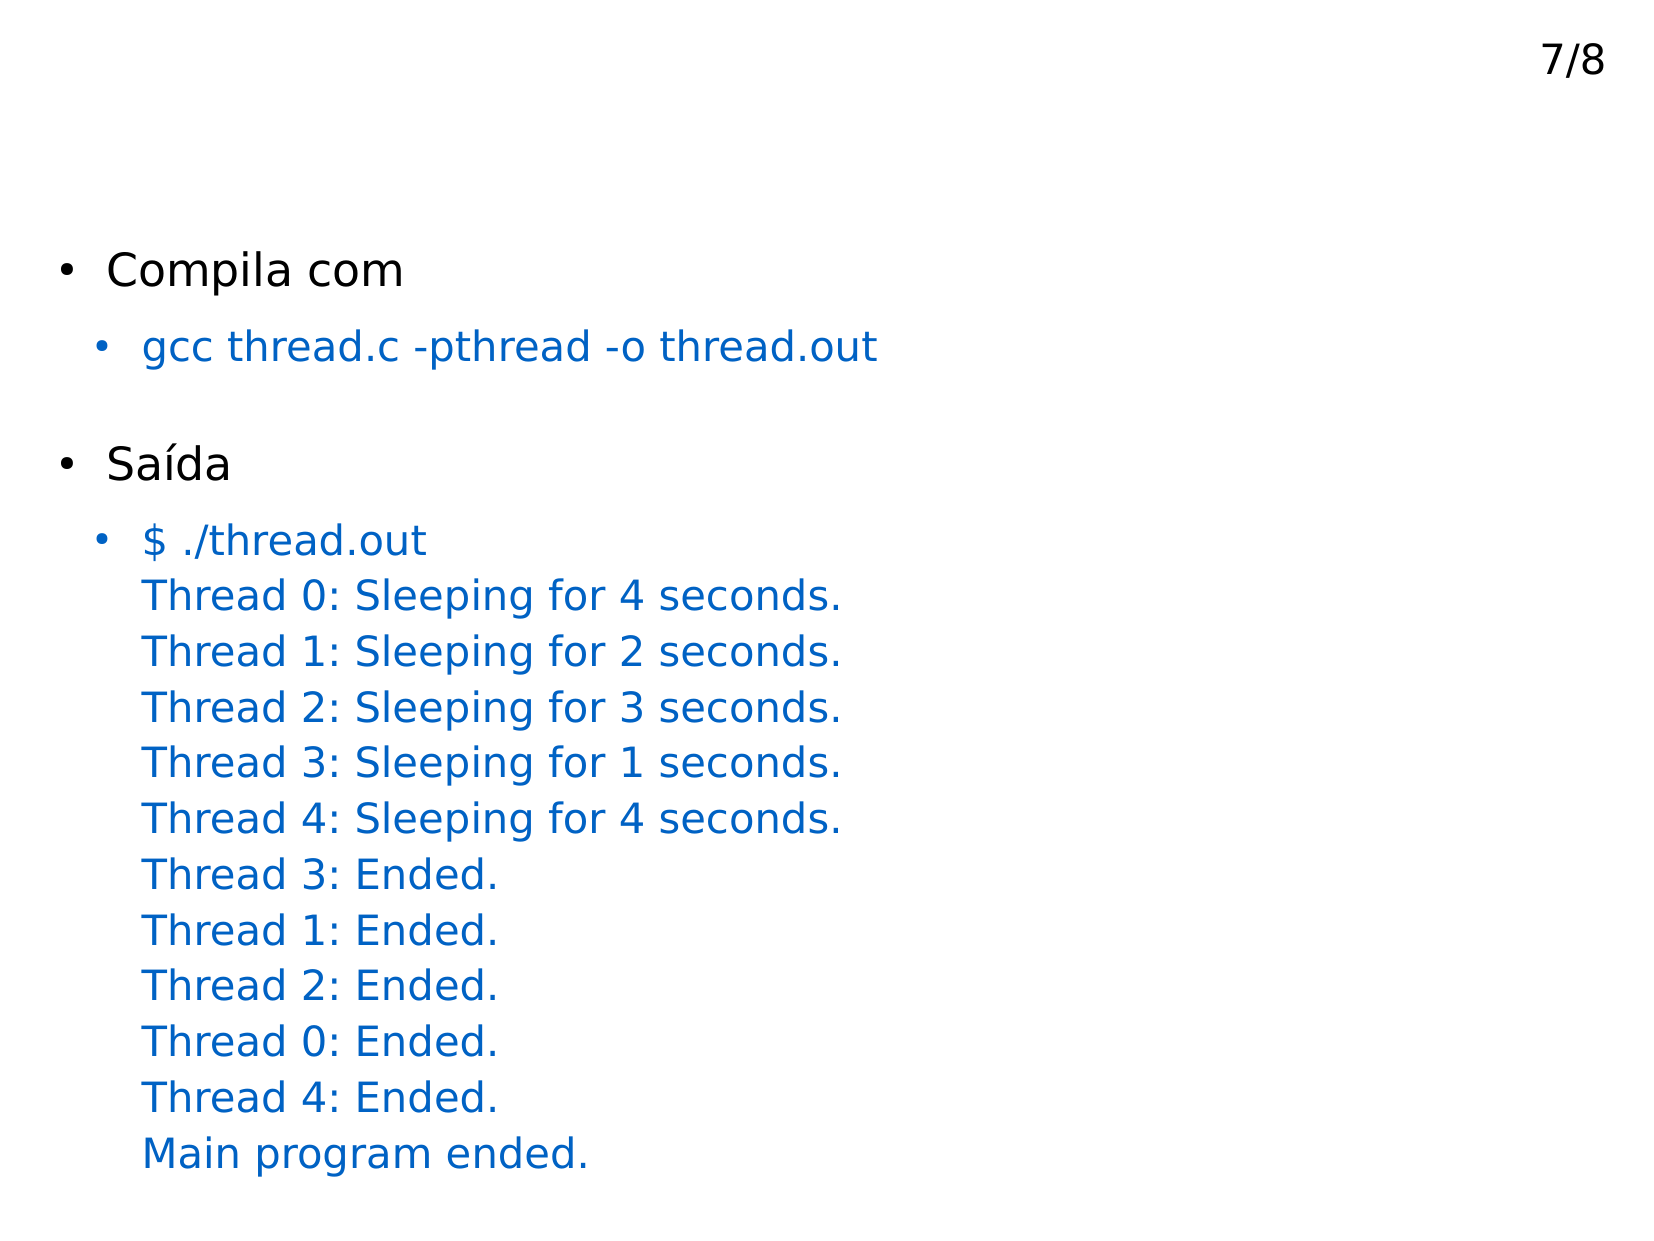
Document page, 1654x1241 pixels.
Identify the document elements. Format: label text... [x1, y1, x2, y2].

list Compila com gcc thread.c -pthread -o thread.out Saída $ ./thread.out Thread 0: Sleeping for 4 seconds. Thread 1: Sleeping for 2 seconds. Thread 2: Sleeping for 3 seconds. Thread 3: Sleeping for 1 seconds. Thread 4: Sleeping for 4 seconds. Thread 3: Ended. Thread 1: Ended. Thread 2: Ended. Thread 0: Ended. Thread 4: Ended. Main program ended. [59, 236, 1595, 1211]
